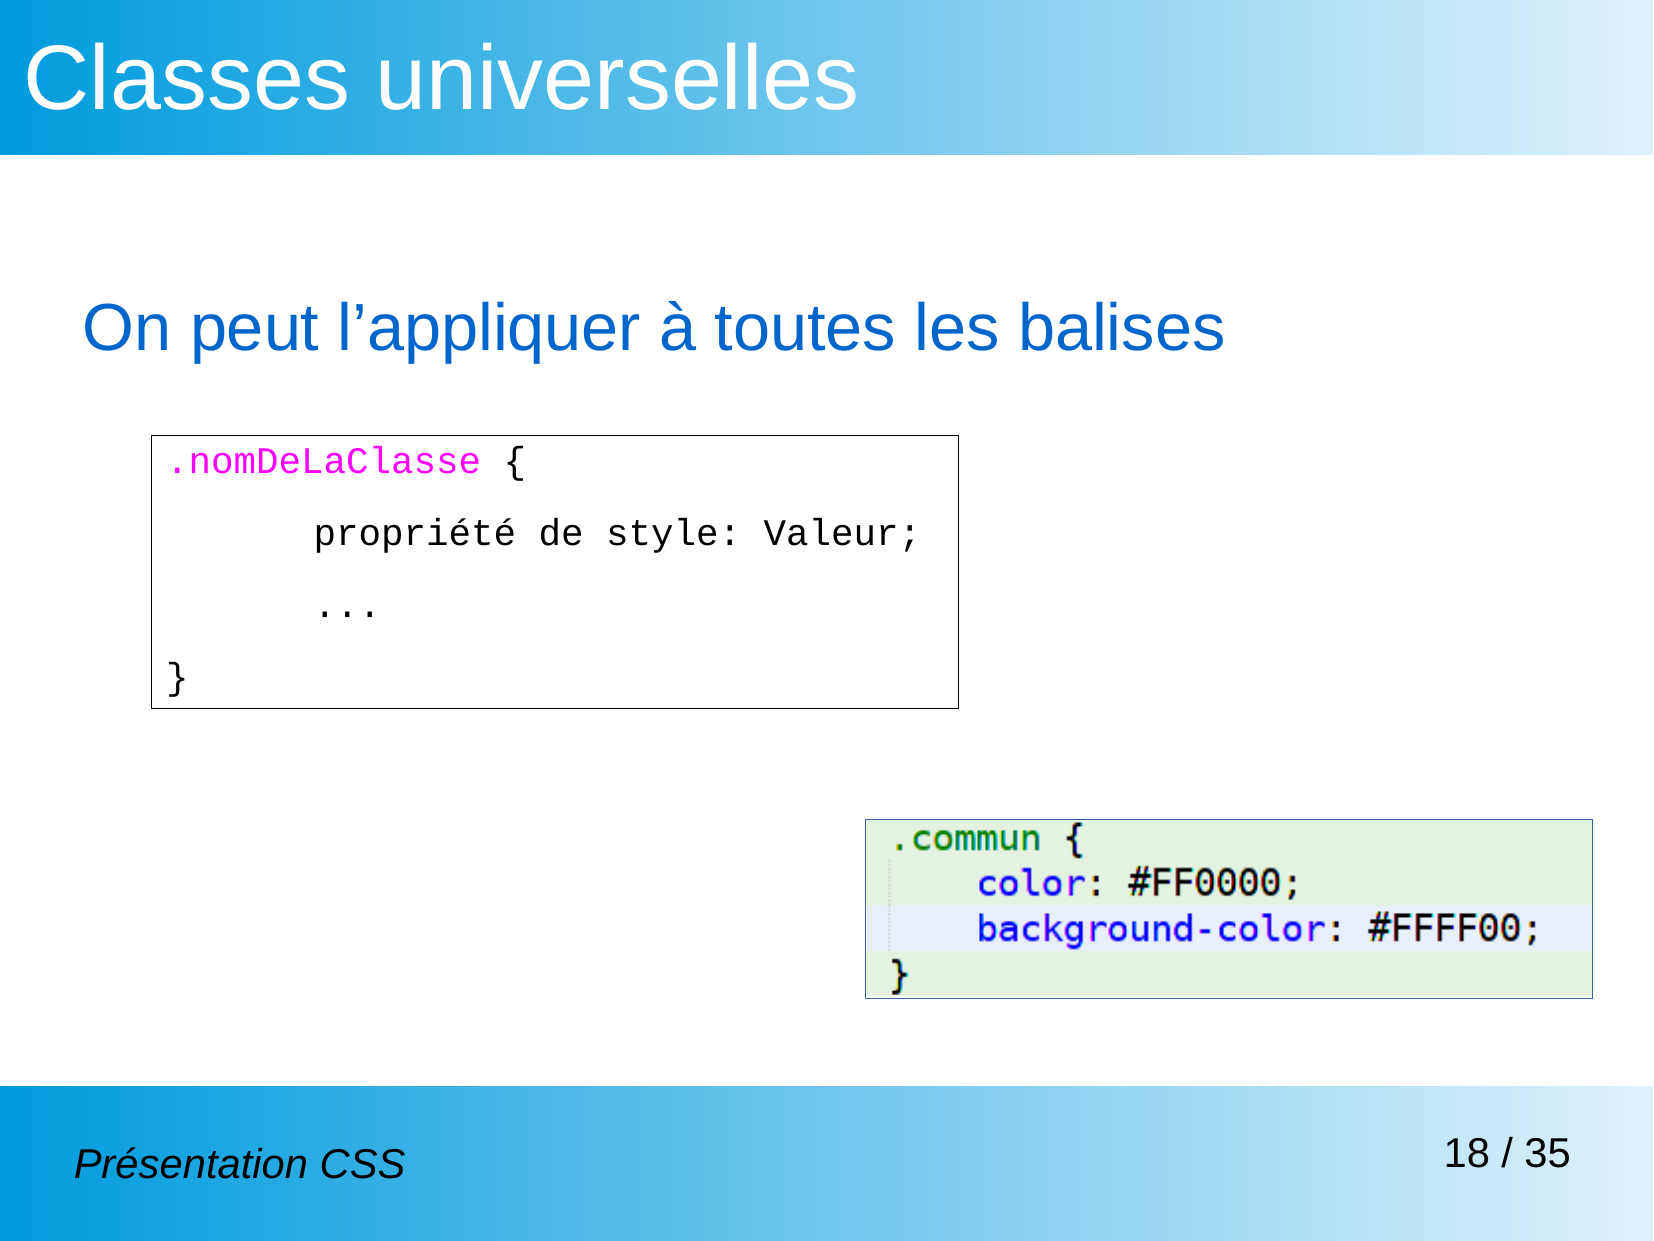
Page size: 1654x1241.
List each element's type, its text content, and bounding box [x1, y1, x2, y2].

title Classes universelles [23, 25, 1512, 130]
list On peut l’appliquer à toutes les balises [82, 290, 1571, 634]
text_box .nomDeLaClasse { propriété de style: Valeur; ... } [151, 435, 959, 709]
picture [865, 819, 1593, 999]
